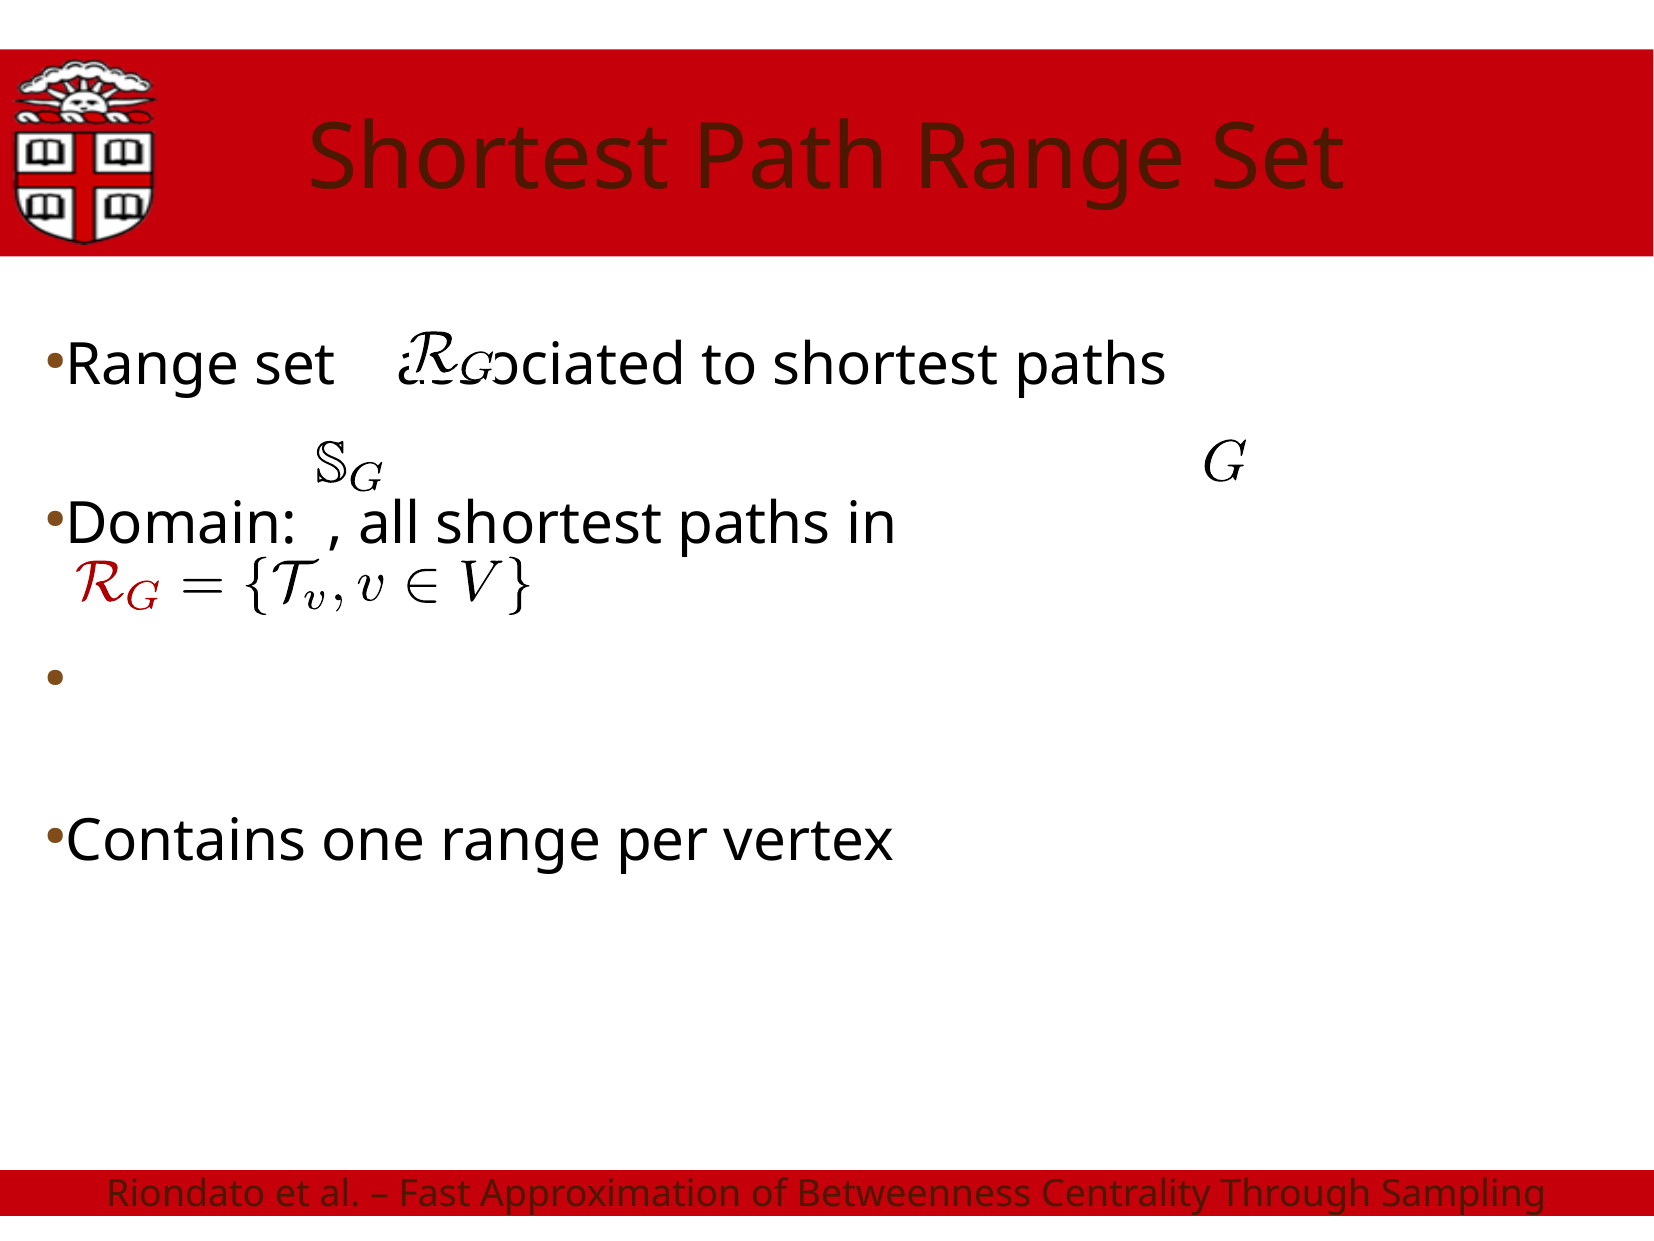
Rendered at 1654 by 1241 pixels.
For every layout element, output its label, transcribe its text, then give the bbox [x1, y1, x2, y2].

text_box [315, 440, 385, 492]
text_box [1204, 439, 1255, 490]
text_box Range set associated to shortest paths Domain: , all shortest paths in Contains one range per vertex [30, 315, 1621, 854]
title Shortest Path Range Set [0, 49, 1654, 257]
text_box [409, 331, 496, 381]
text_box Riondato et al. – Fast Approximation of Betweenness Centrality Through Sampling [0, 1170, 1654, 1216]
picture [11, 59, 158, 245]
text_box [75, 556, 534, 616]
